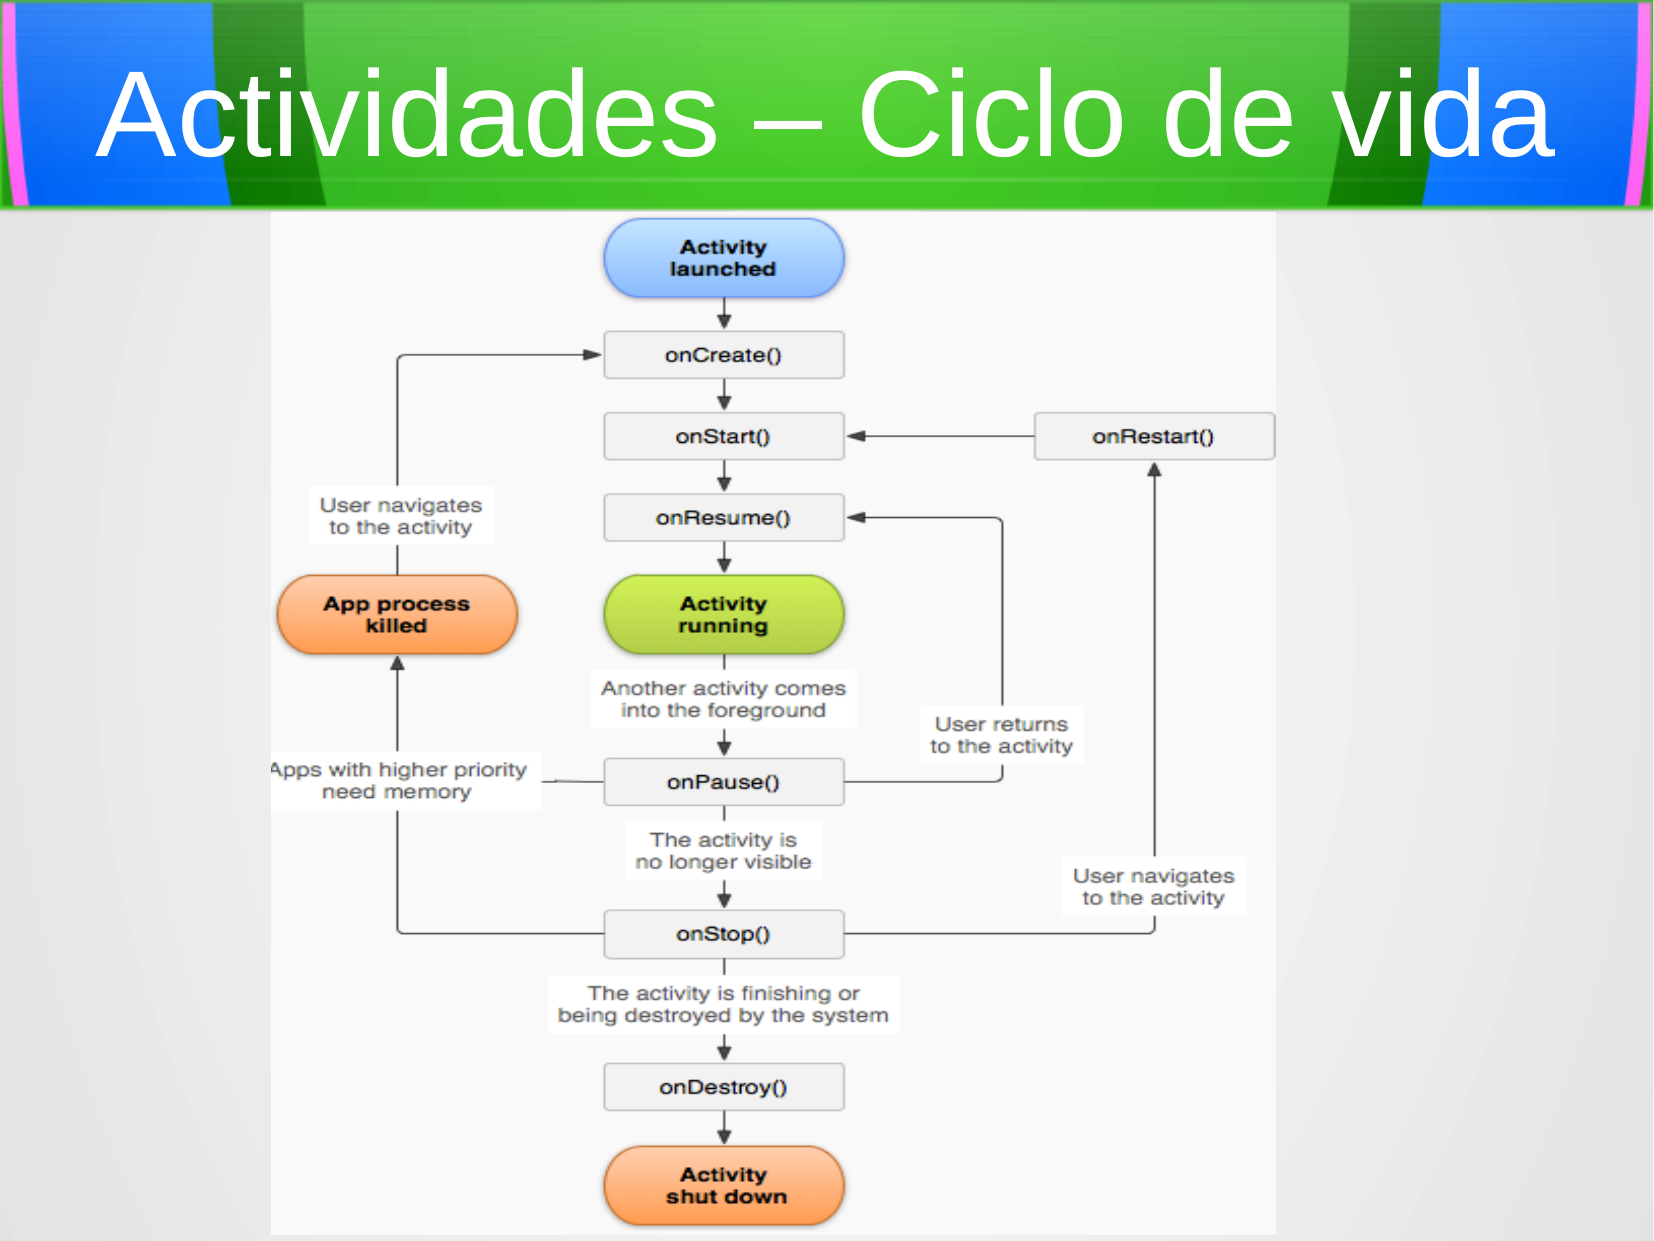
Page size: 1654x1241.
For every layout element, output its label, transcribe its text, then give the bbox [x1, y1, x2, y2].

picture [0, 0, 1654, 1241]
title Actividades – Ciclo de vida [82, 45, 1571, 183]
